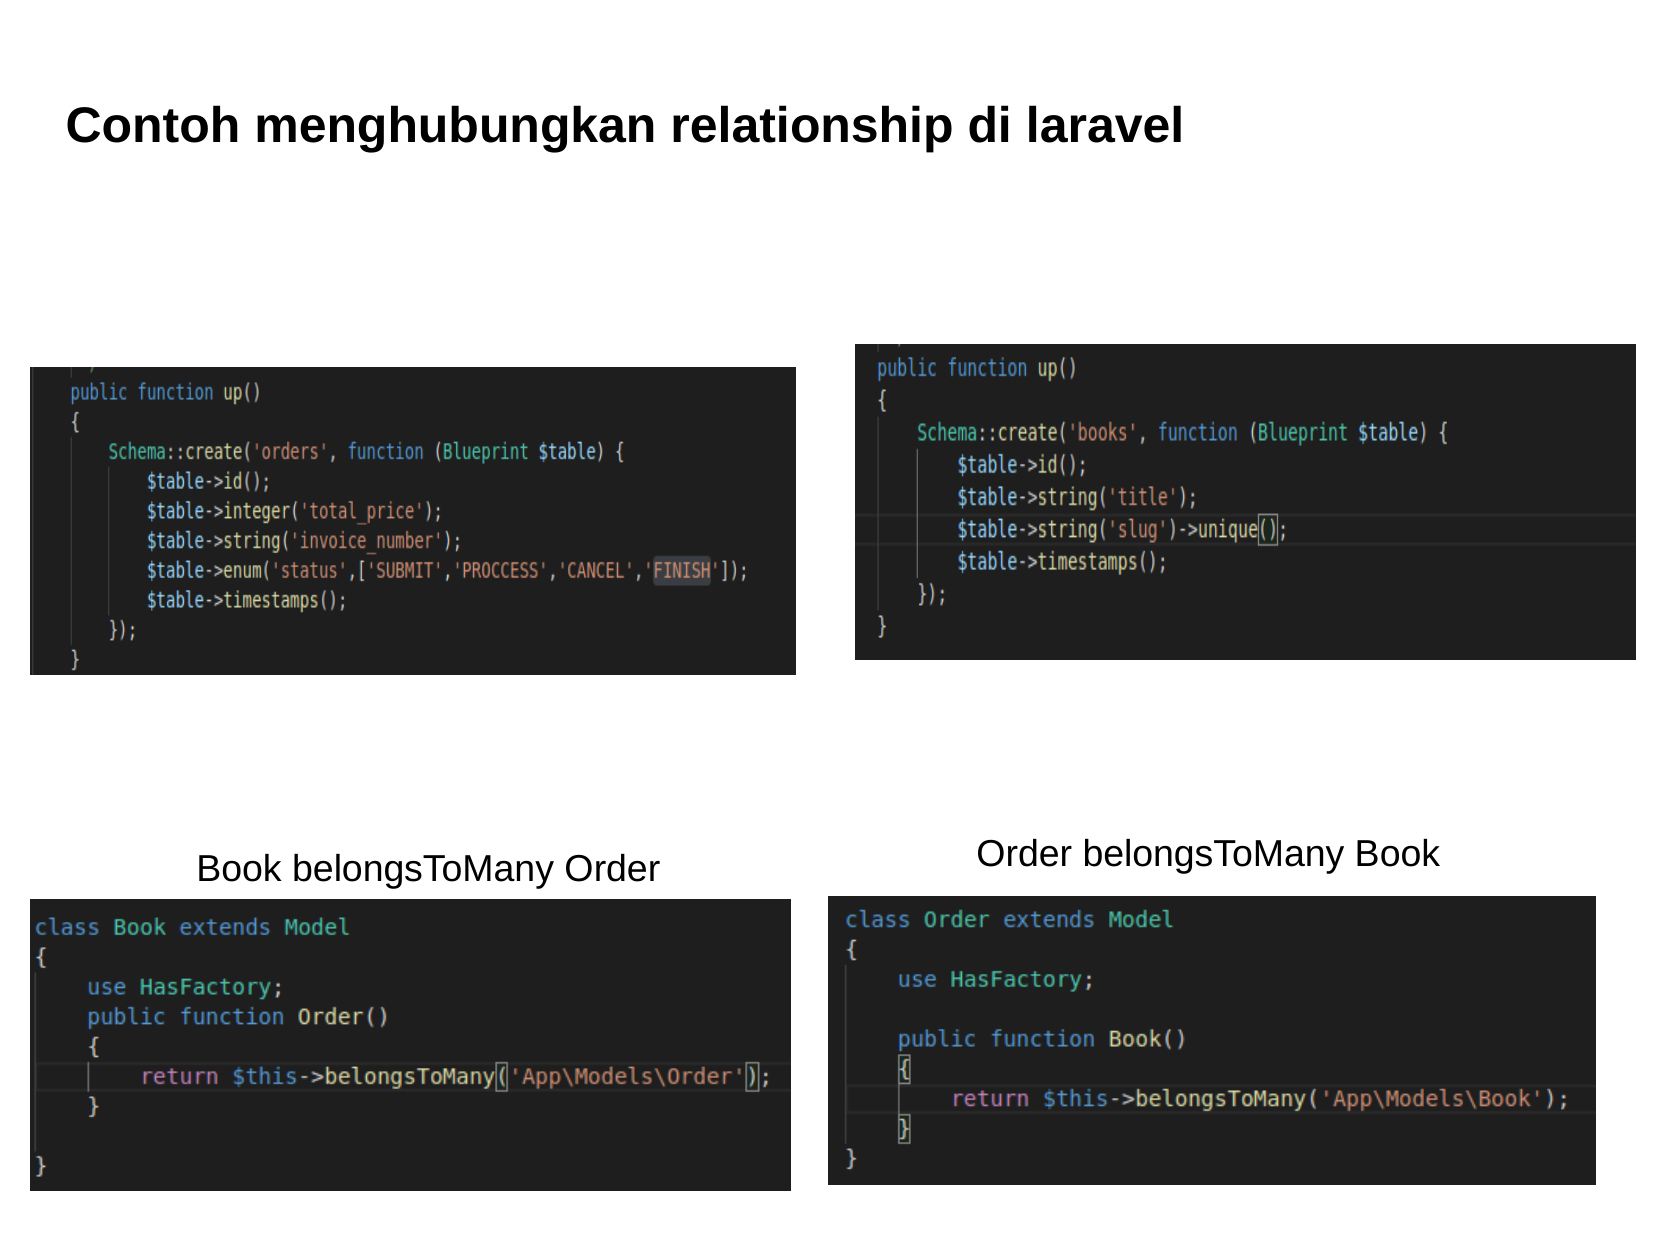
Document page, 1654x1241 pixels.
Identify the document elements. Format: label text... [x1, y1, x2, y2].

text_box Contoh menghubungkan relationship di laravel [50, 90, 1201, 161]
text_box Order belongsToMany Book [961, 825, 1456, 882]
picture [30, 367, 796, 676]
picture [828, 896, 1596, 1185]
picture [855, 344, 1636, 661]
text_box Book belongsToMany Order [181, 840, 676, 897]
picture [30, 899, 791, 1191]
